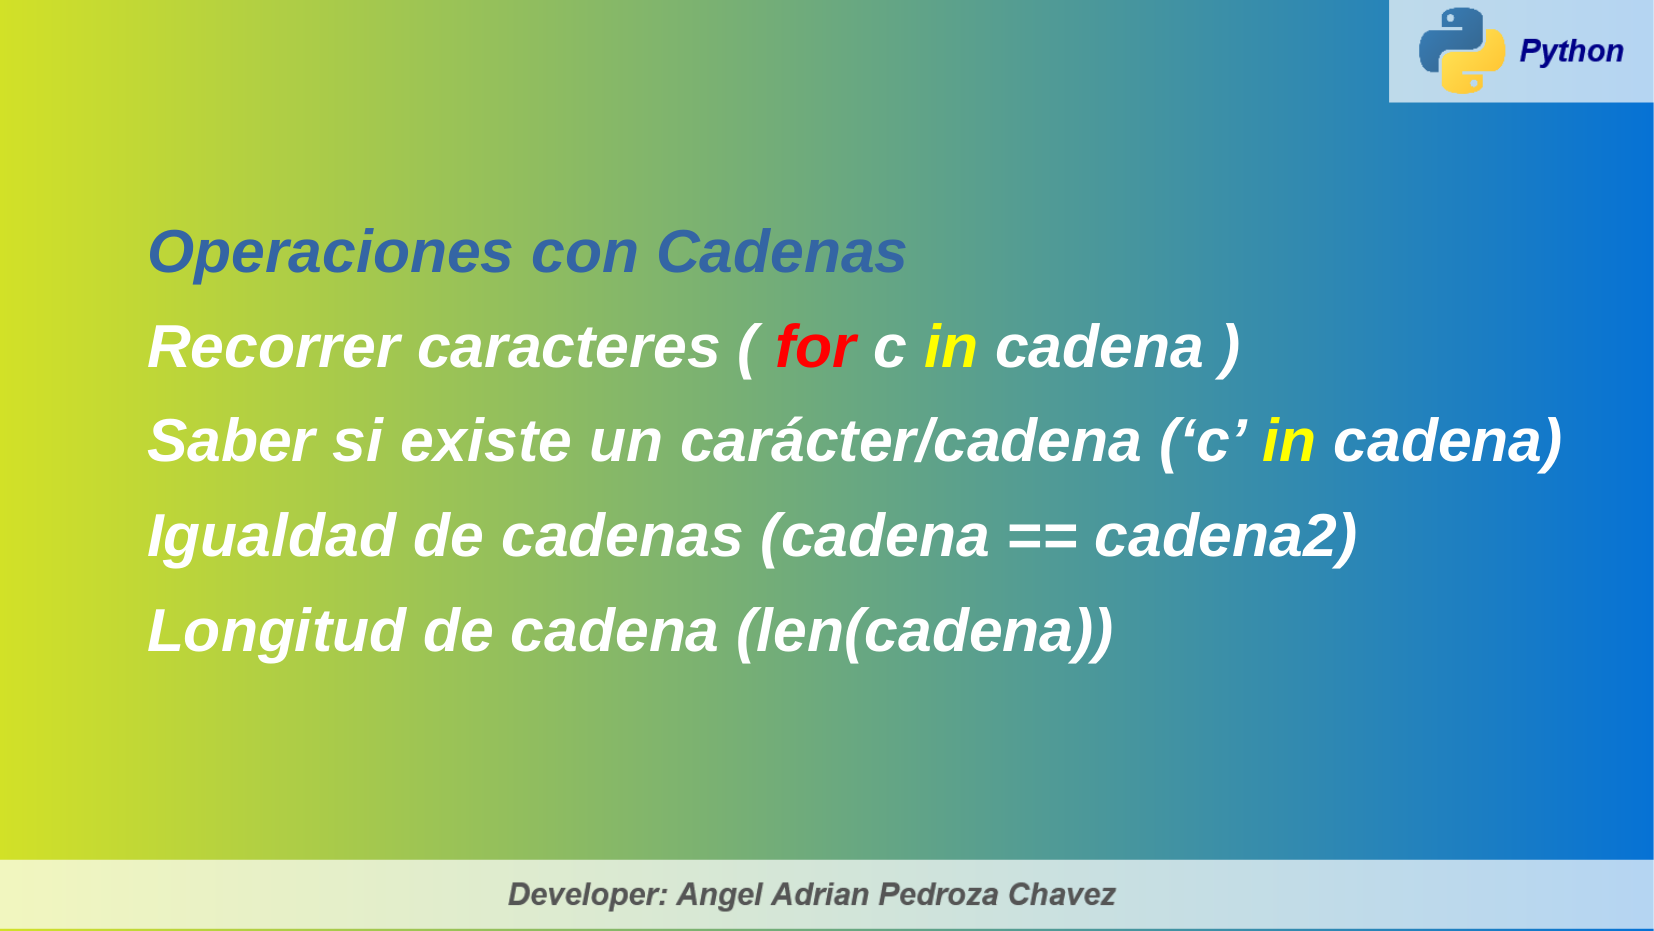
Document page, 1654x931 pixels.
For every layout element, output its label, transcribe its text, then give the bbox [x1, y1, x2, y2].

picture [0, 0, 1654, 931]
list Operaciones con Cadenas Recorrer caracteres ( for c in cadena ) Saber si existe un carácter/cadena (‘c’ in cadena) Igualdad de cadenas (cadena == cadena2) Longitud de cadena (len(cadena)) [82, 217, 1571, 758]
